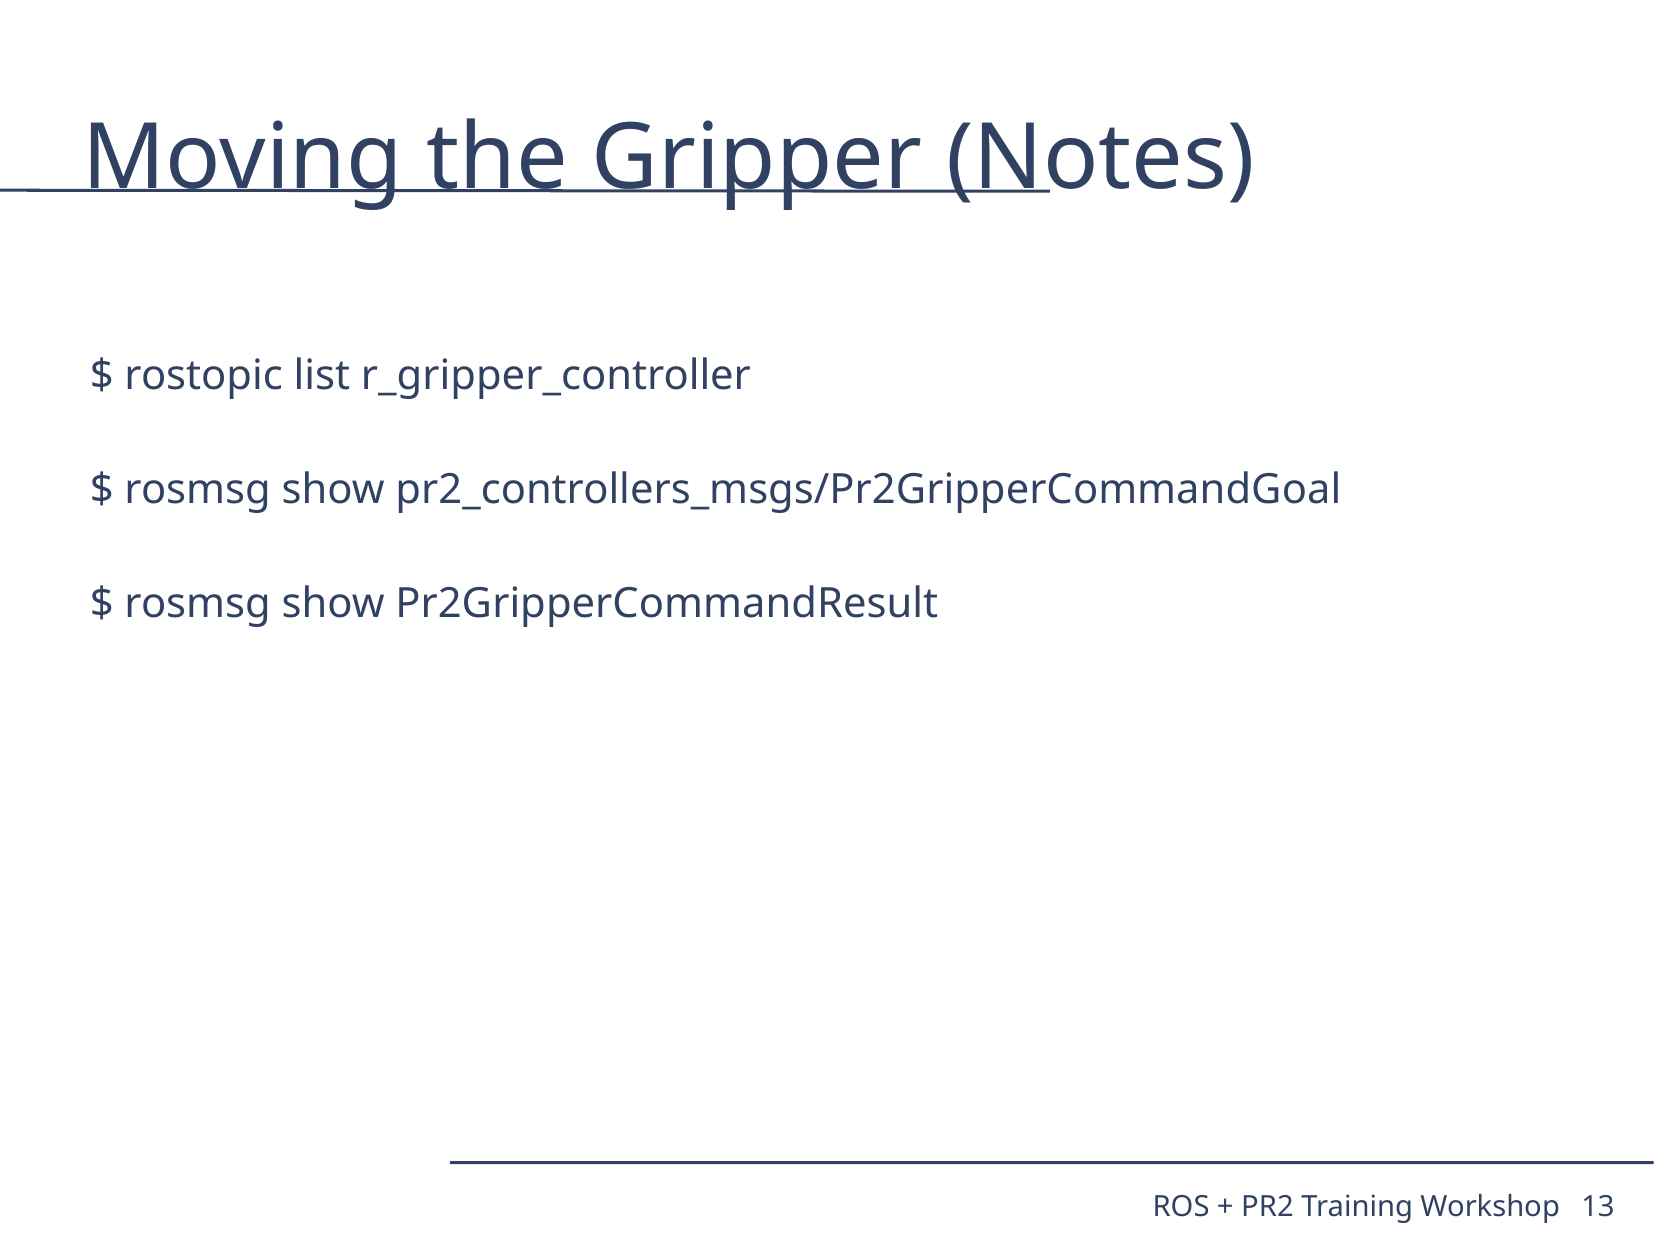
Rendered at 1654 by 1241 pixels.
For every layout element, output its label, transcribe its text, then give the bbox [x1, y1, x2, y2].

text_box $ rostopic list r_gripper_controller $ rosmsg show pr2_controllers_msgs/Pr2GripperCommandGoal $ rosmsg show Pr2GripperCommandResult [75, 337, 1501, 629]
title Moving the Gripper (Notes) [82, 49, 1571, 257]
text_box [221, 565, 1459, 636]
